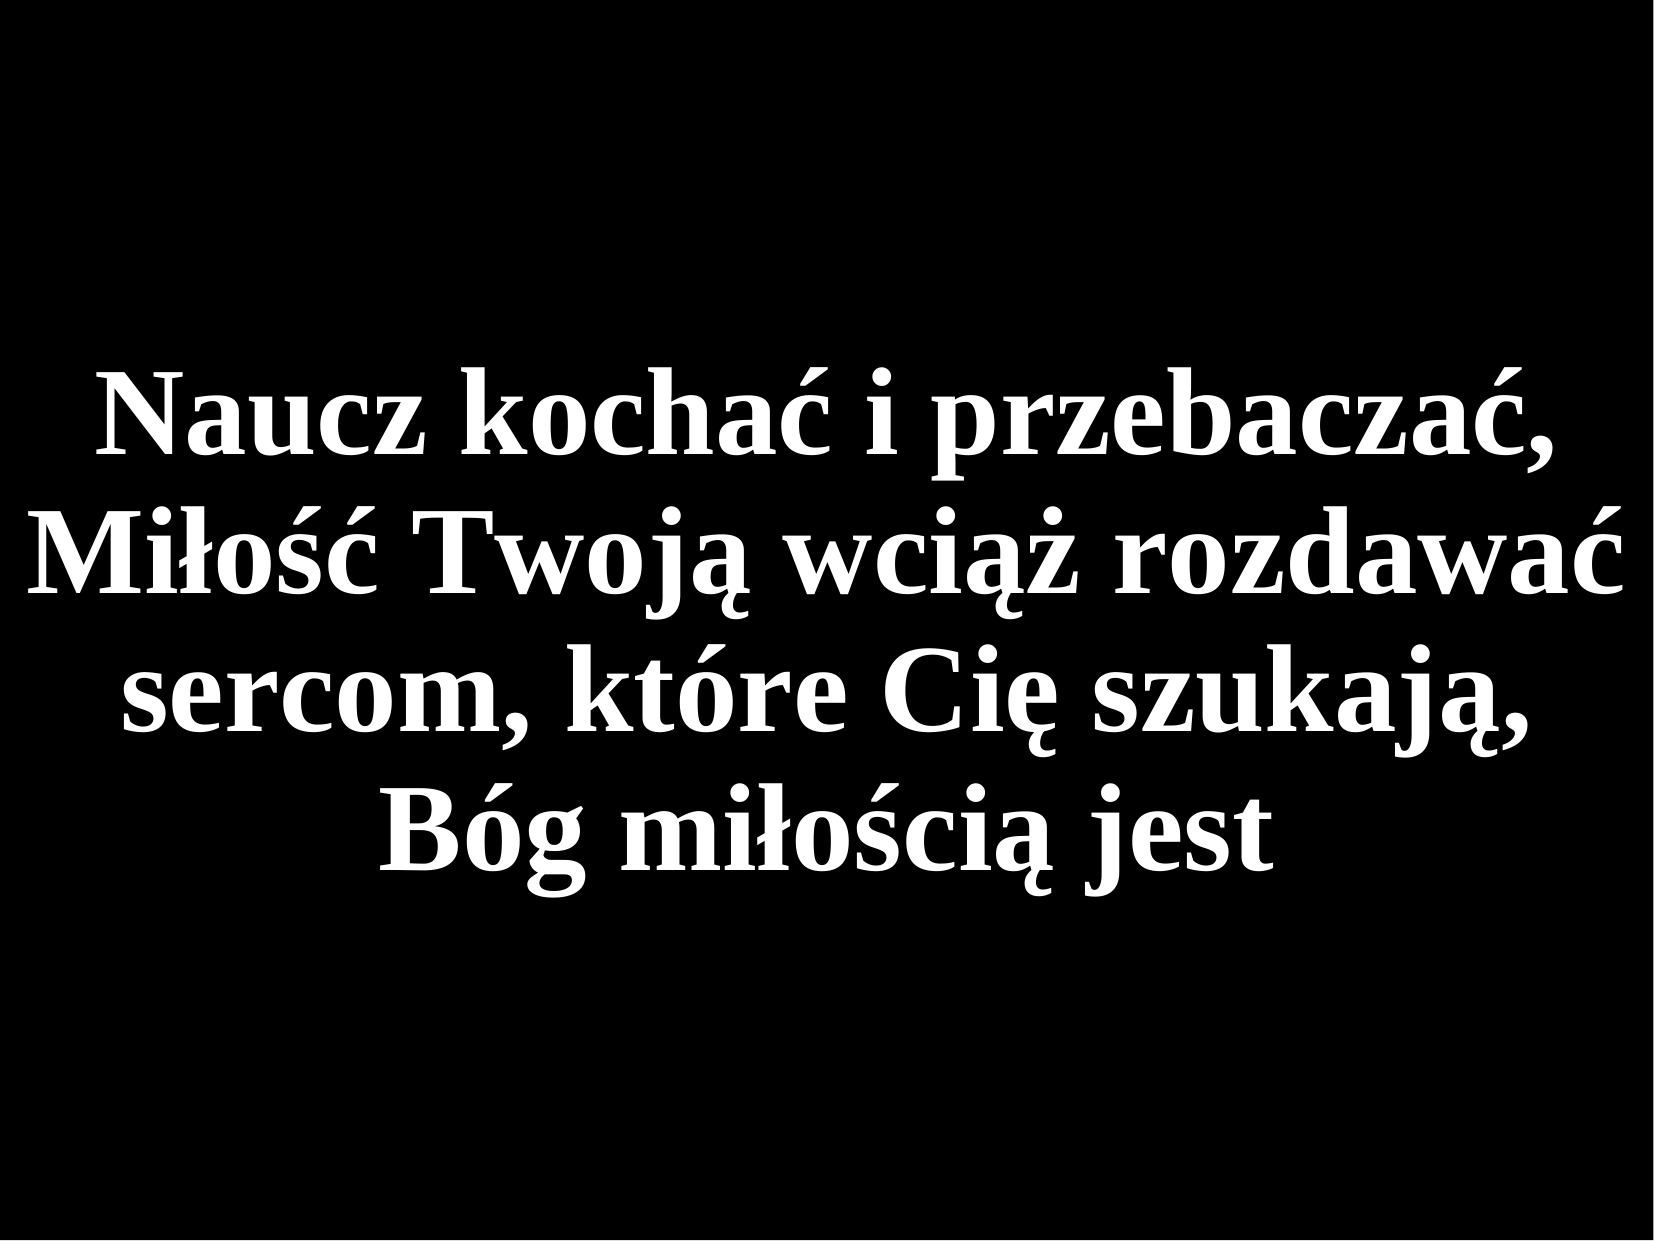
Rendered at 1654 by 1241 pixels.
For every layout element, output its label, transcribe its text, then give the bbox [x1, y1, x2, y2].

title Naucz kochać i przebaczać, Miłość Twoją wciąż rozdawać sercom, które Cię szukają, Bóg miłością jest [0, 0, 1654, 1241]
